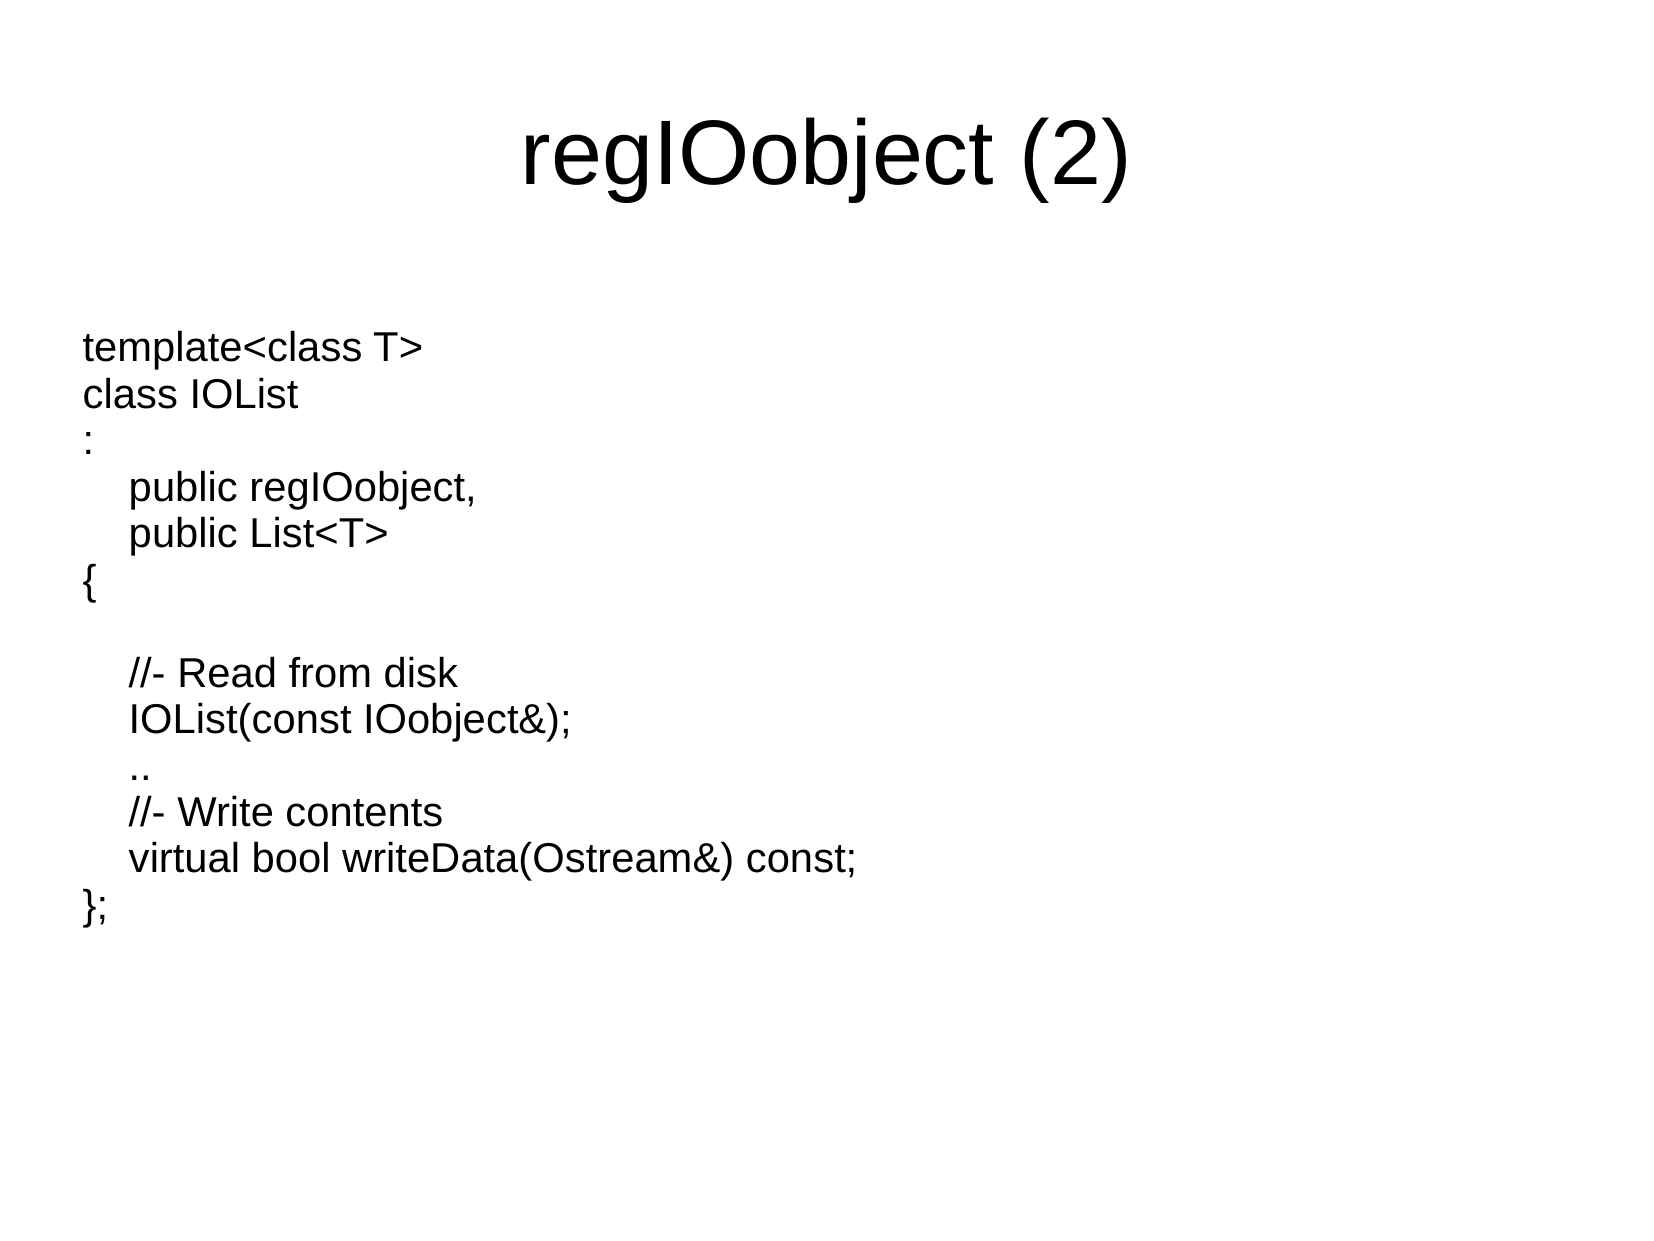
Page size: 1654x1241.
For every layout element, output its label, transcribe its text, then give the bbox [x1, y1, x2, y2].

subtitle template<class T> class IOList : public regIOobject, public List<T> { //- Read from disk IOList(const IOobject&); .. //- Write contents virtual bool writeData(Ostream&) const; }; [82, 289, 1571, 1009]
title regIOobject (2) [82, 49, 1571, 257]
